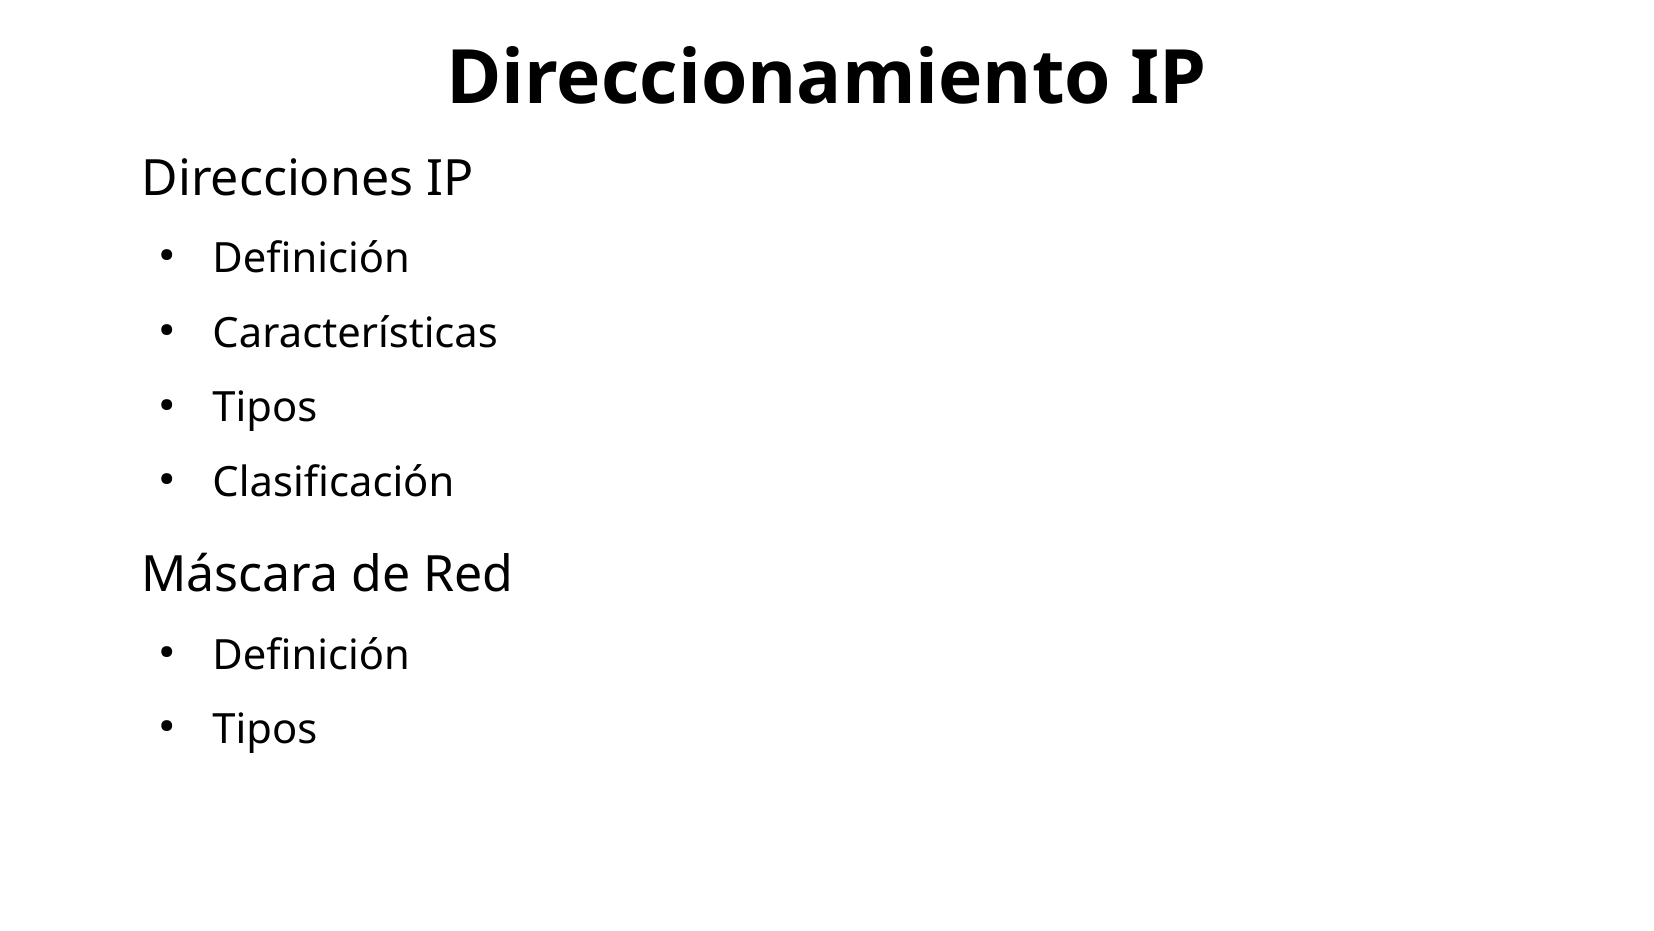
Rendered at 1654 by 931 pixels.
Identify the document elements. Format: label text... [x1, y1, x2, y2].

list Direcciones IP Definición Características Tipos Clasificación Máscara de Red Definición Tipos [82, 141, 1571, 863]
title Direccionamiento IP [82, 19, 1571, 130]
